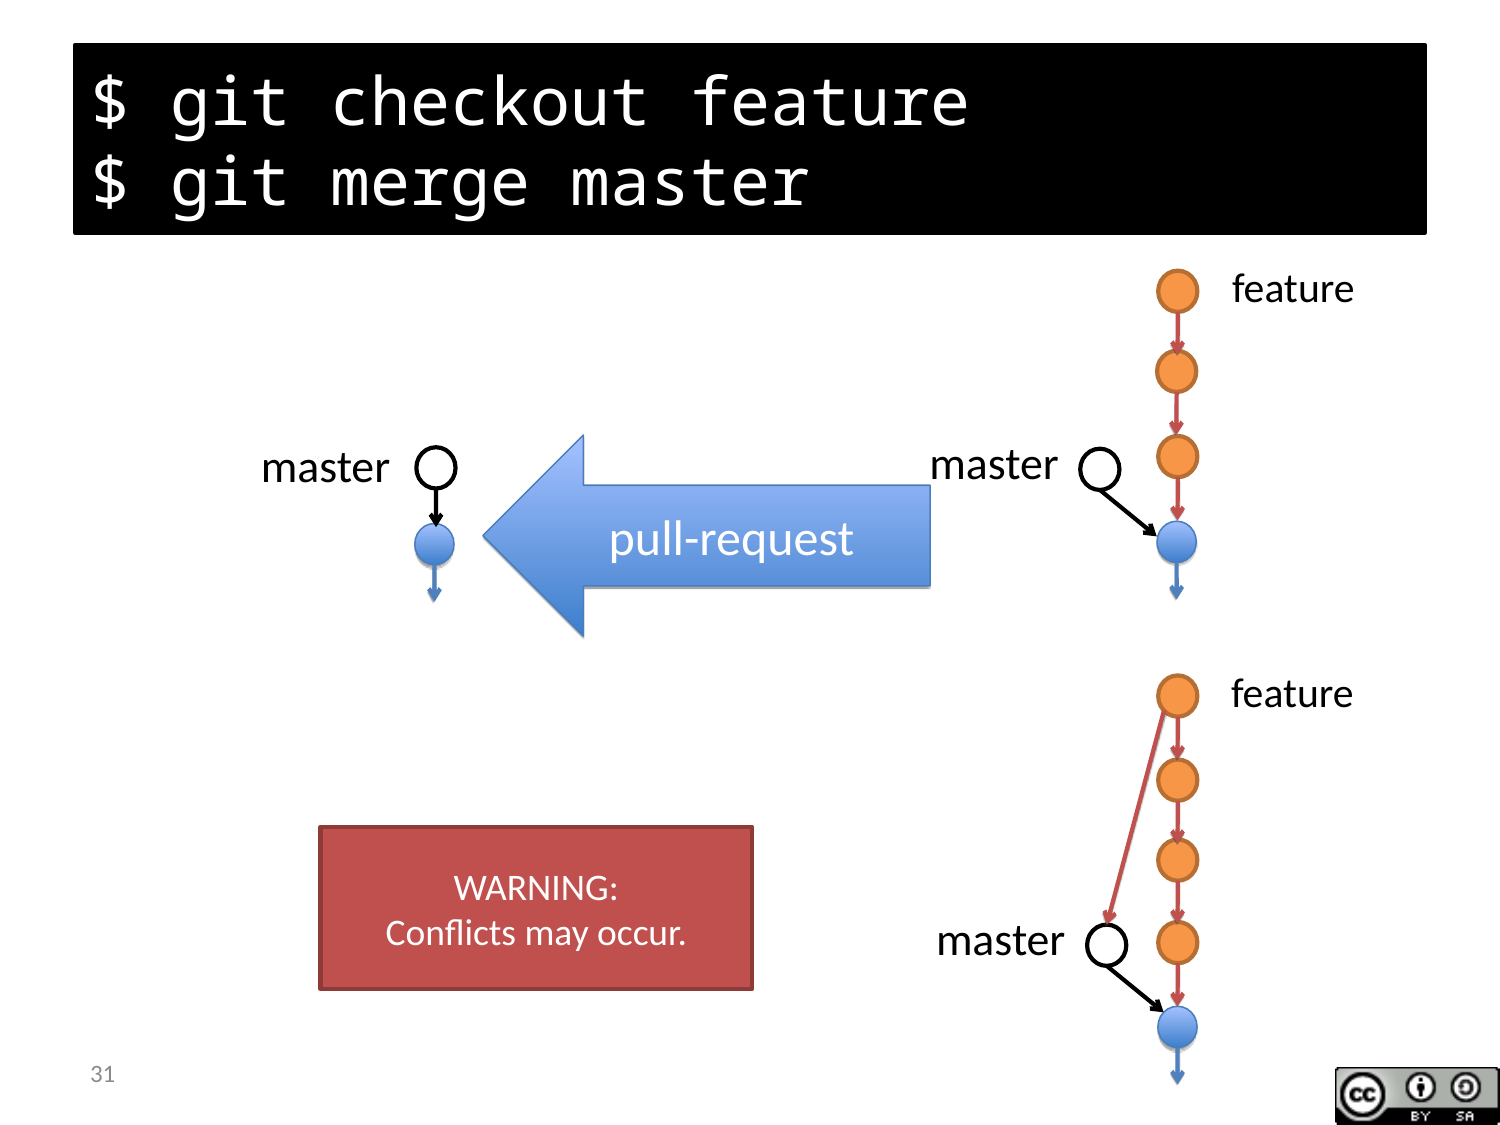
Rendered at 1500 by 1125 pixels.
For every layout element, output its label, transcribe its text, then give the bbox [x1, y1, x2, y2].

text_box [1158, 759, 1198, 801]
text_box [1158, 675, 1198, 717]
text_box [1087, 924, 1198, 1048]
text_box [1158, 922, 1198, 963]
picture [1335, 1067, 1500, 1125]
slide_number <number> [75, 1042, 425, 1103]
title $ git checkout feature $ git merge master [75, 45, 1425, 233]
text_box pull-request [482, 435, 931, 637]
text_box [1157, 351, 1197, 392]
text_box master [229, 429, 422, 499]
text_box master [897, 426, 1091, 497]
text_box [1158, 270, 1198, 312]
text_box [1158, 435, 1198, 477]
text_box feature [1197, 253, 1390, 319]
text_box feature [1196, 658, 1389, 724]
text_box master [904, 902, 1097, 973]
text_box [1158, 840, 1198, 881]
text_box WARNING: Conflicts may occur. [320, 826, 753, 990]
text_box [414, 447, 456, 565]
text_box [1080, 448, 1197, 563]
